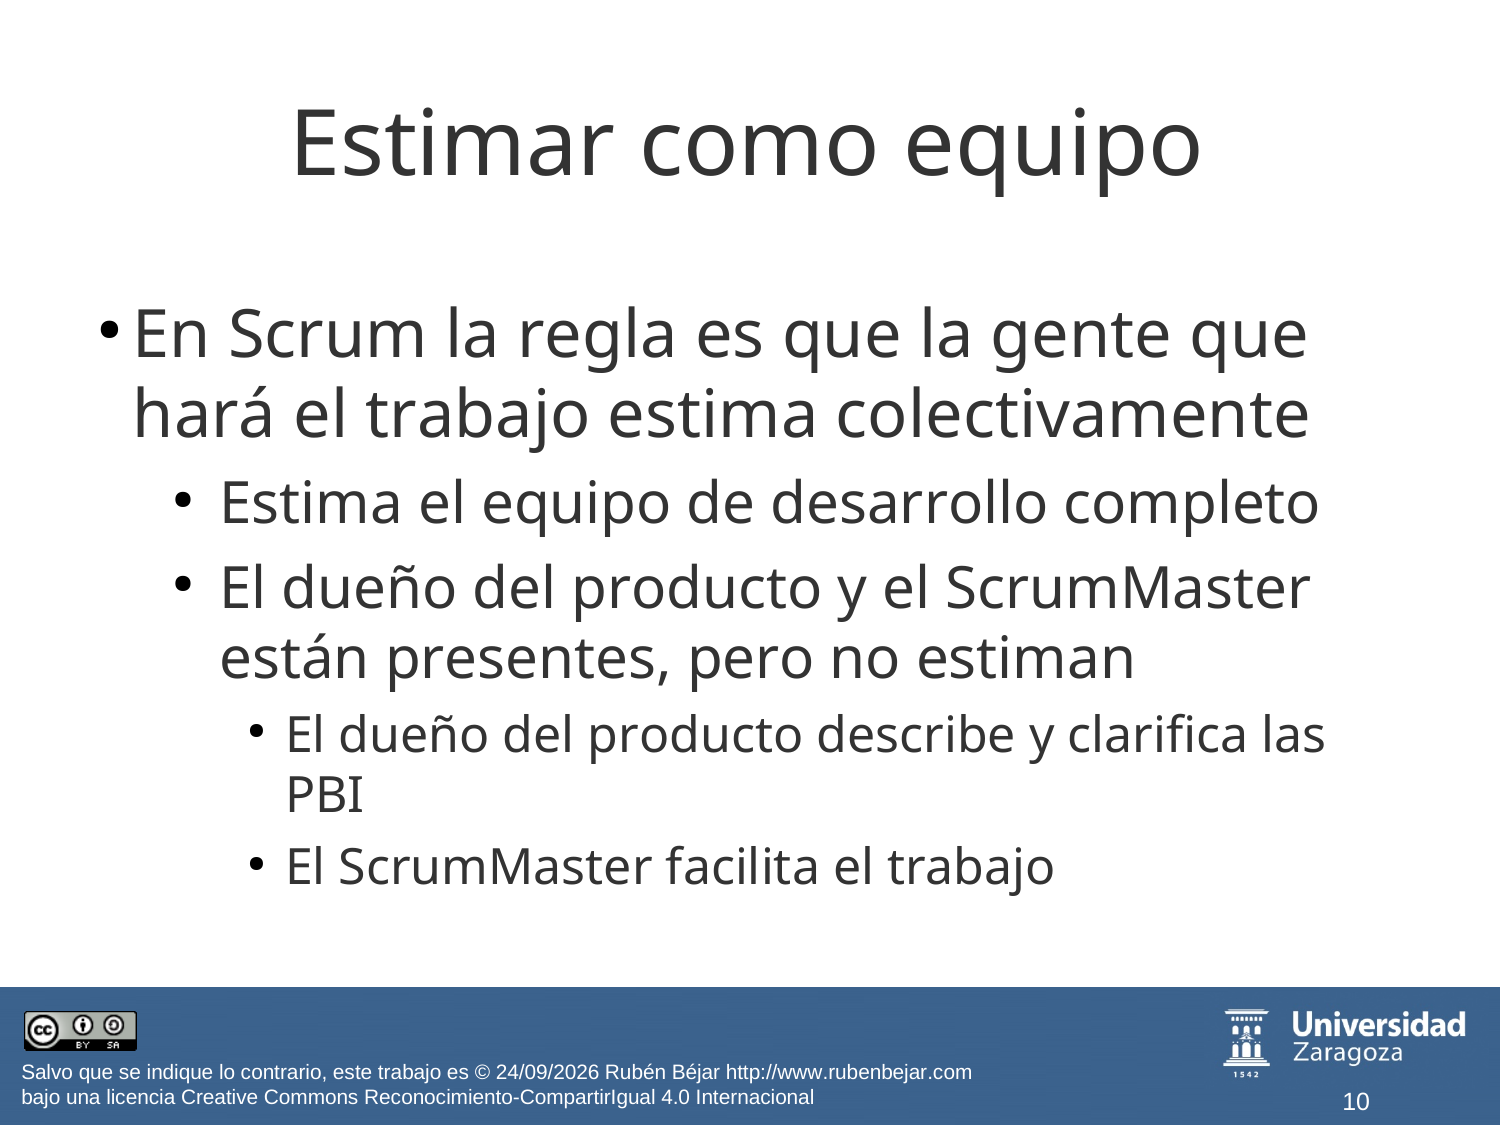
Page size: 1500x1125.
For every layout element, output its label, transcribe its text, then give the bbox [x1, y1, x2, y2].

list En Scrum la regla es que la gente que hará el trabajo estima colectivamente Estima el equipo de desarrollo completo El dueño del producto y el ScrumMaster están presentes, pero no estiman El dueño del producto describe y clarifica las PBI El ScrumMaster facilita el trabajo [82, 283, 1418, 957]
picture [0, 987, 1500, 1125]
title Estimar como equipo [74, 21, 1420, 257]
